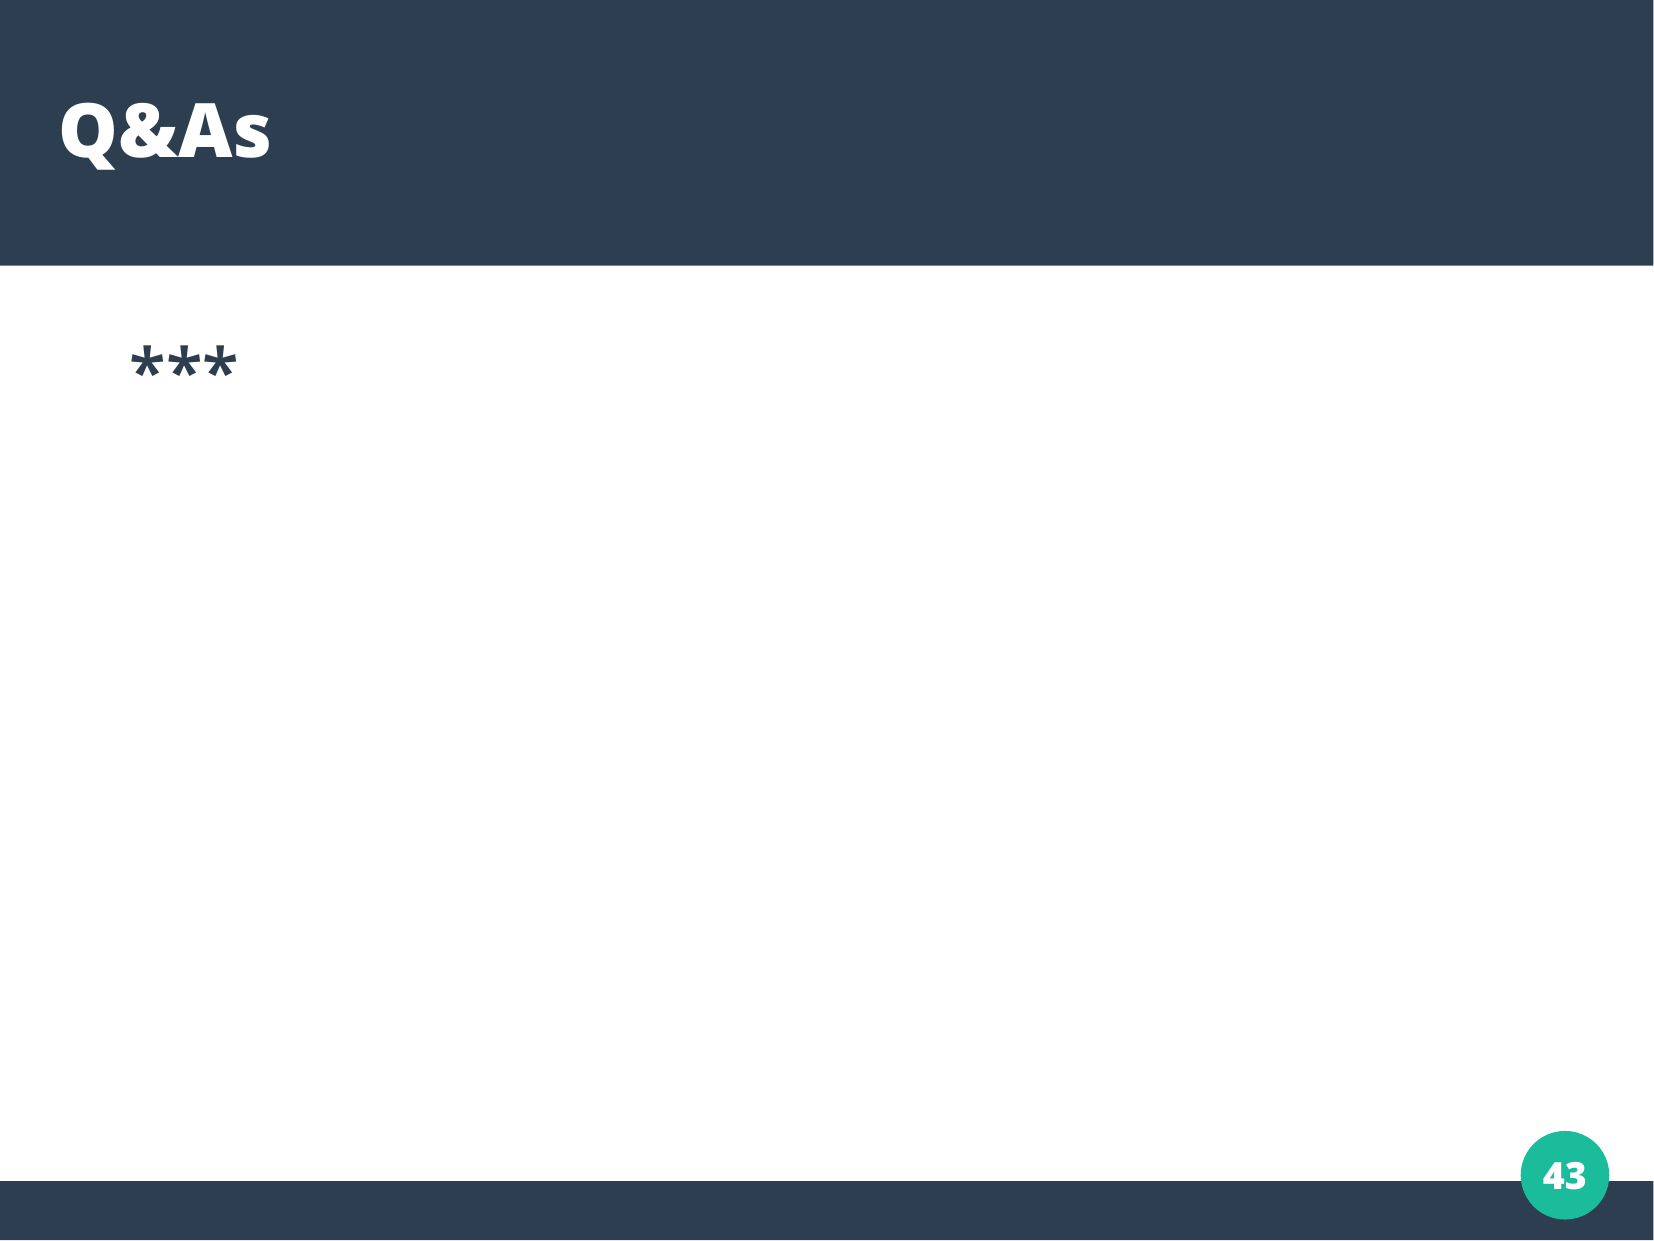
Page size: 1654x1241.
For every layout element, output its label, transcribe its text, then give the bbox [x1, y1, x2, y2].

title Q&As [59, 49, 1595, 207]
list *** [59, 324, 1595, 1152]
